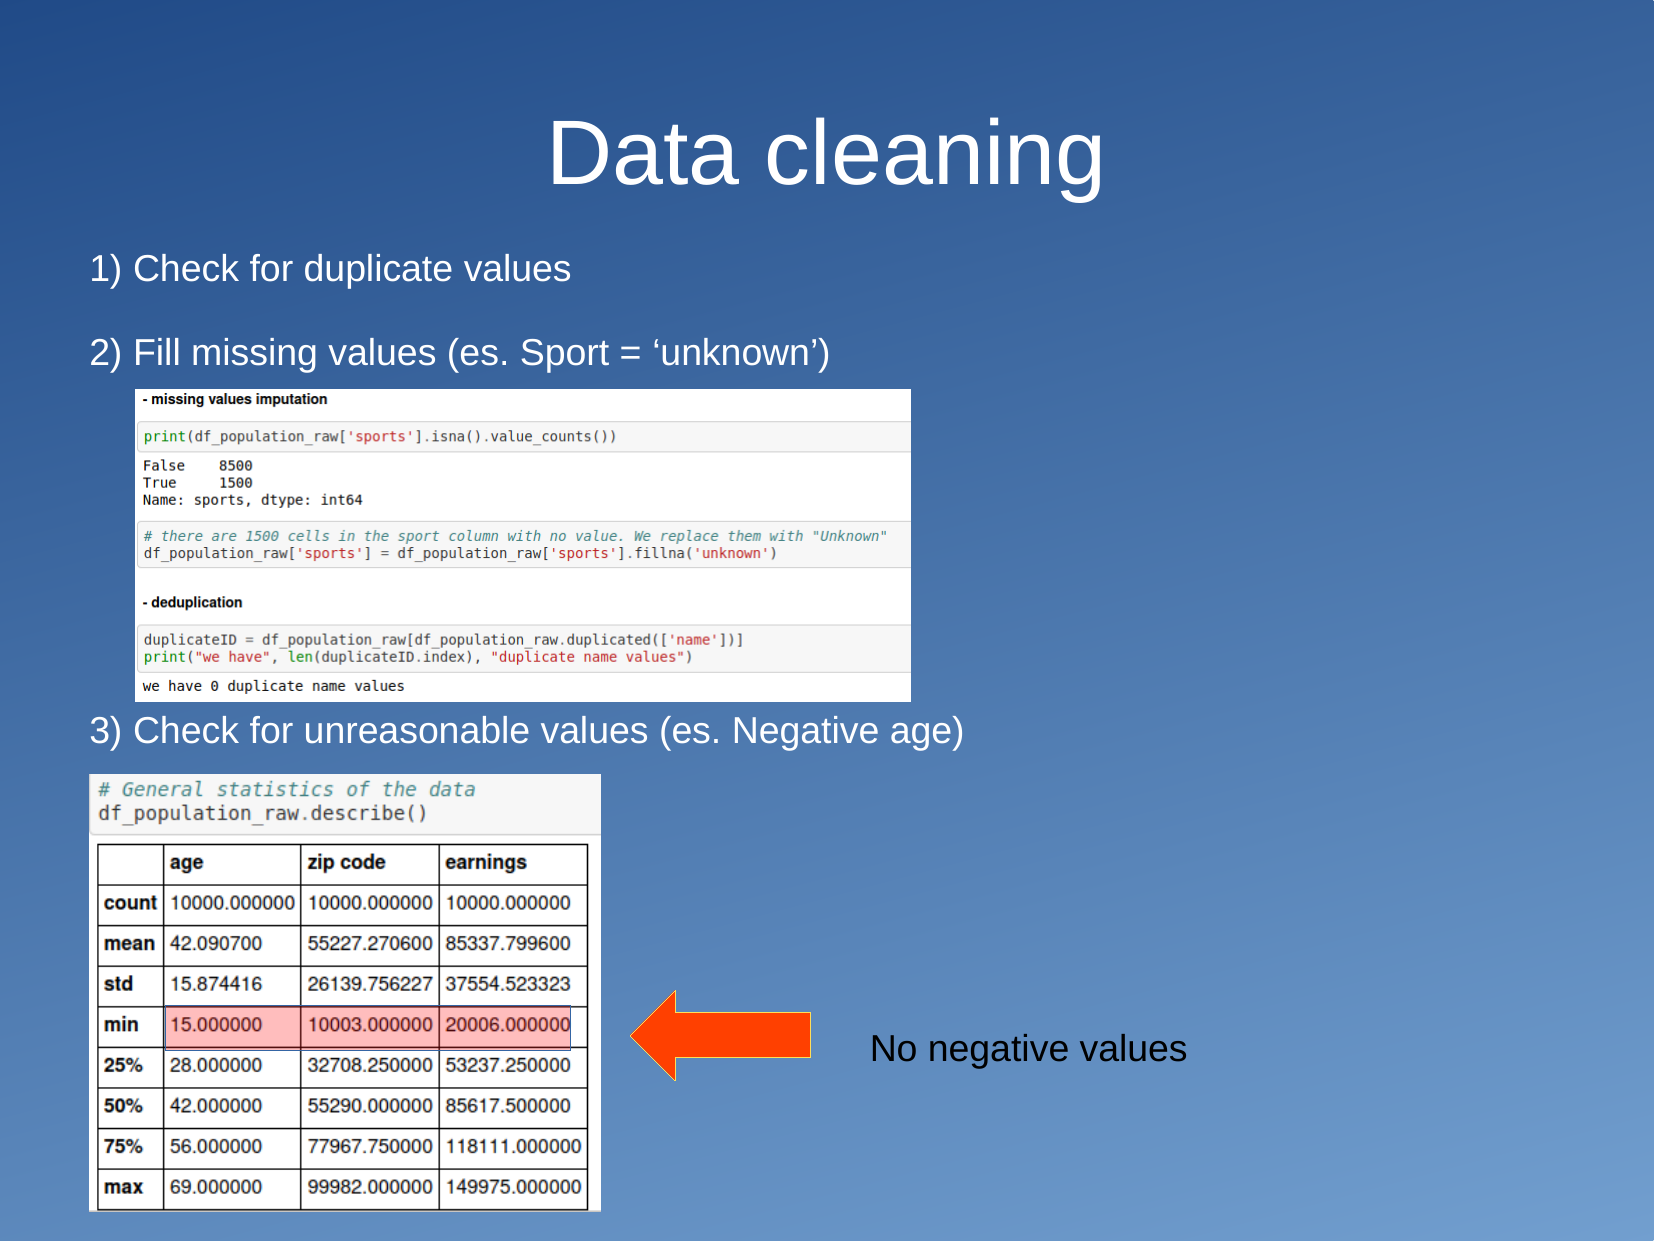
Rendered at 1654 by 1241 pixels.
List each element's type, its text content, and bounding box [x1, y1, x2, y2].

text_box No negative values [855, 1020, 1203, 1077]
title Data cleaning [82, 49, 1571, 257]
picture [89, 774, 601, 1212]
text_box 1) Check for duplicate values 2) Fill missing values (es. Sport = ‘unknown’) 3) Check for unreasonable values (es. Negative age) [74, 240, 1456, 976]
text_box [630, 990, 811, 1081]
text_box [165, 1005, 571, 1051]
picture [135, 389, 911, 702]
